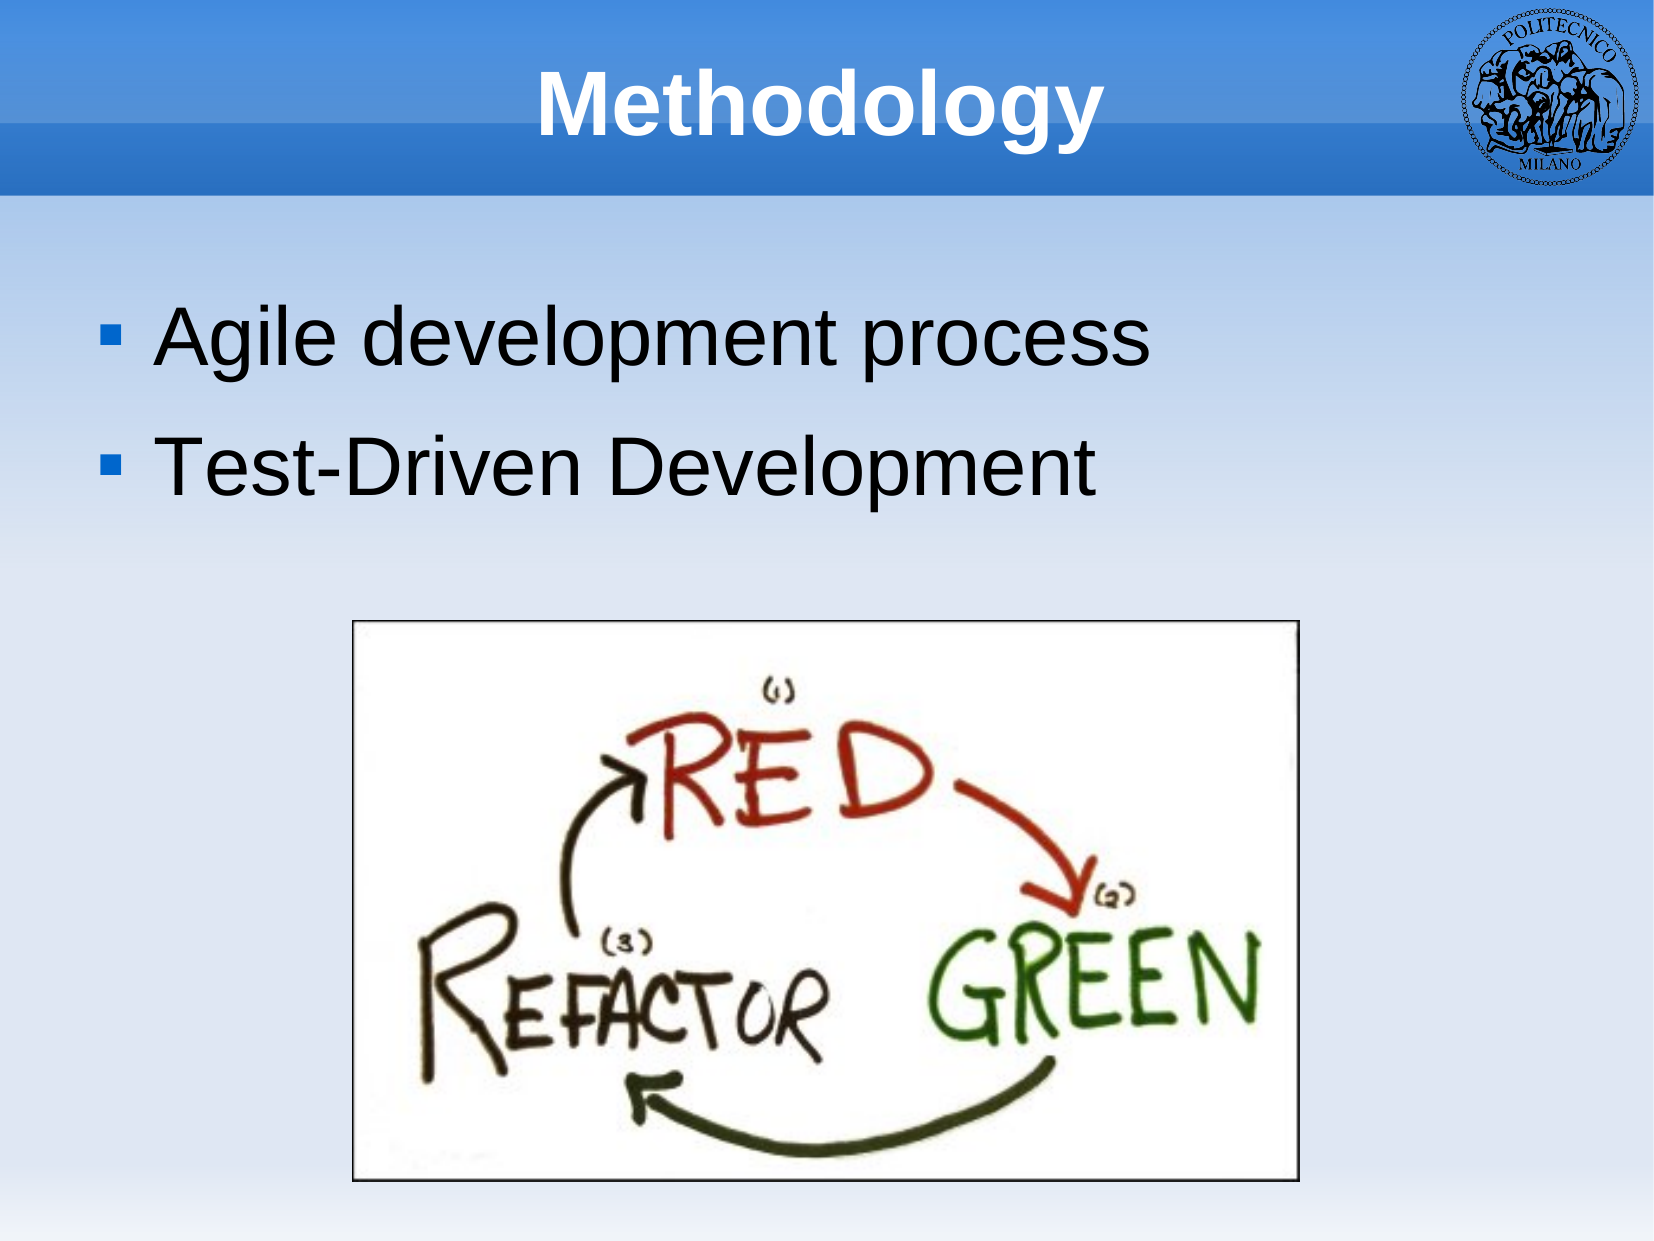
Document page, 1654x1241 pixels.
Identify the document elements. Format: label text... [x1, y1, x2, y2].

picture [0, 0, 1654, 1241]
title Methodology [76, 7, 1565, 200]
list Agile development process Test-Driven Development [82, 290, 1595, 1094]
